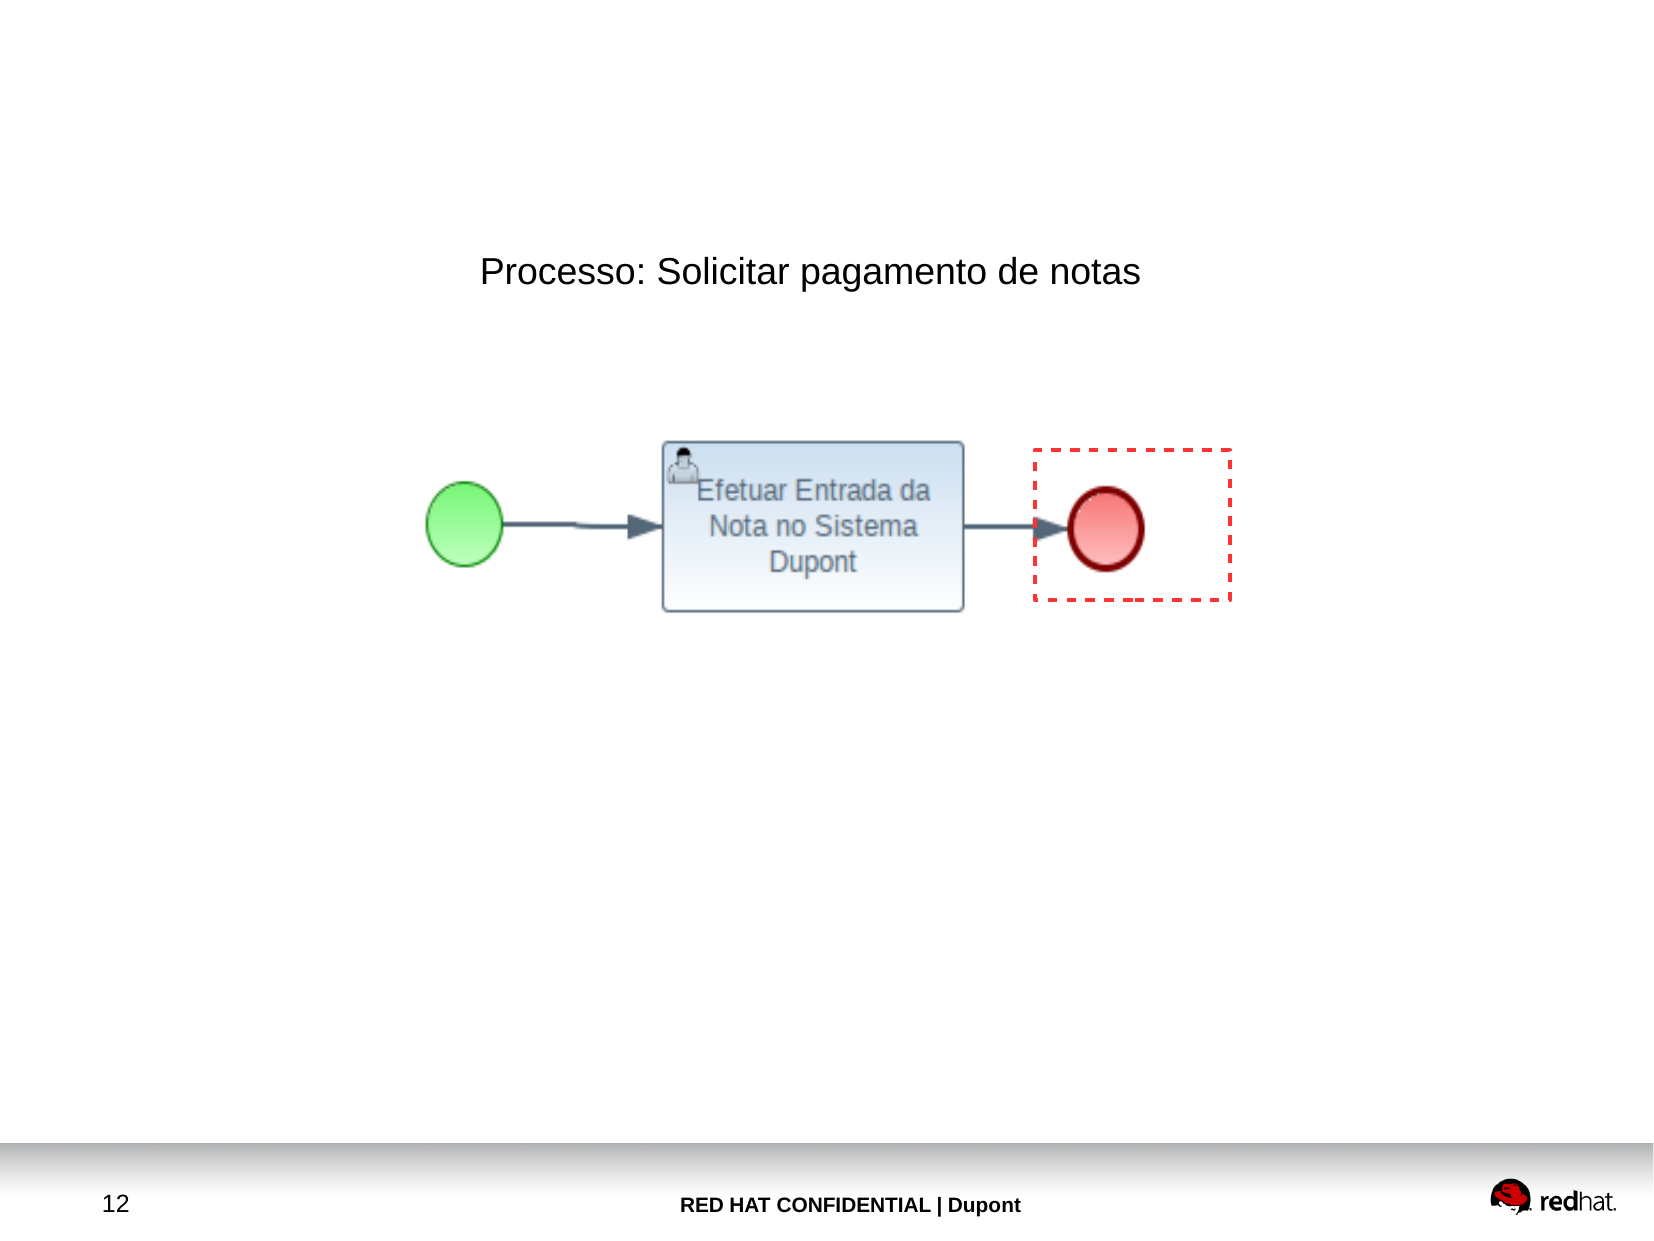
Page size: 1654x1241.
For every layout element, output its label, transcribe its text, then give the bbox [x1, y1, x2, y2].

picture [0, 1143, 1654, 1241]
picture [405, 344, 1171, 676]
text_box Processo: Solicitar pagamento de notas [465, 243, 1157, 301]
